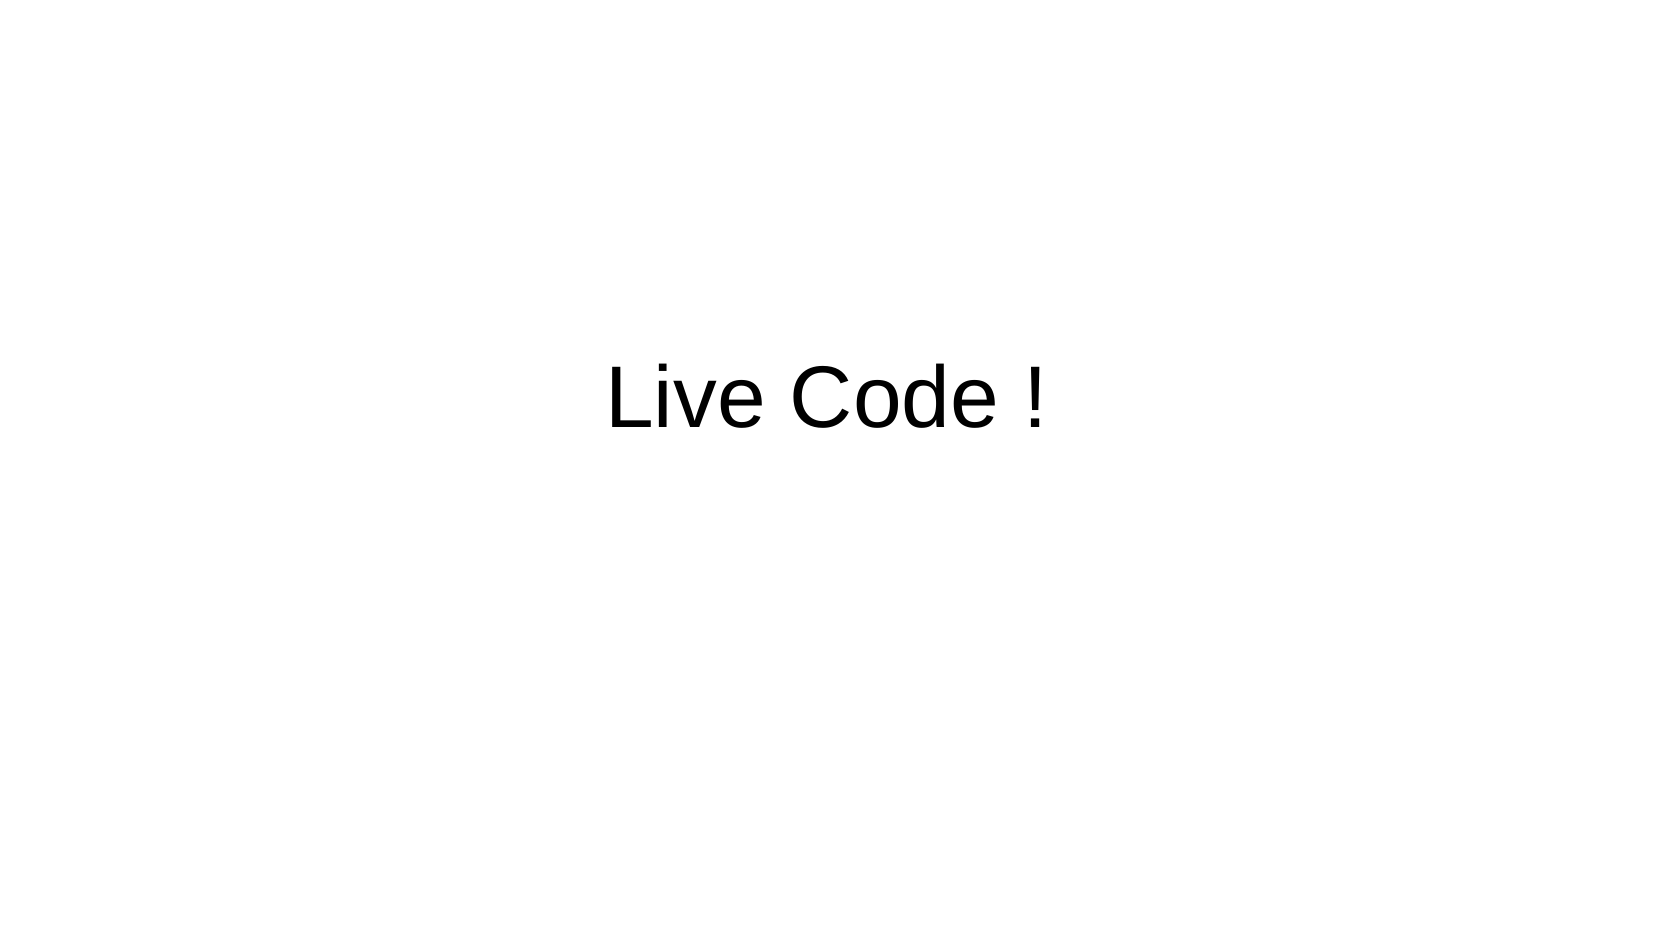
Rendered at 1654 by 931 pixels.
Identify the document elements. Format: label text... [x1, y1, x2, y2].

subtitle Live Code ! [82, 37, 1571, 757]
